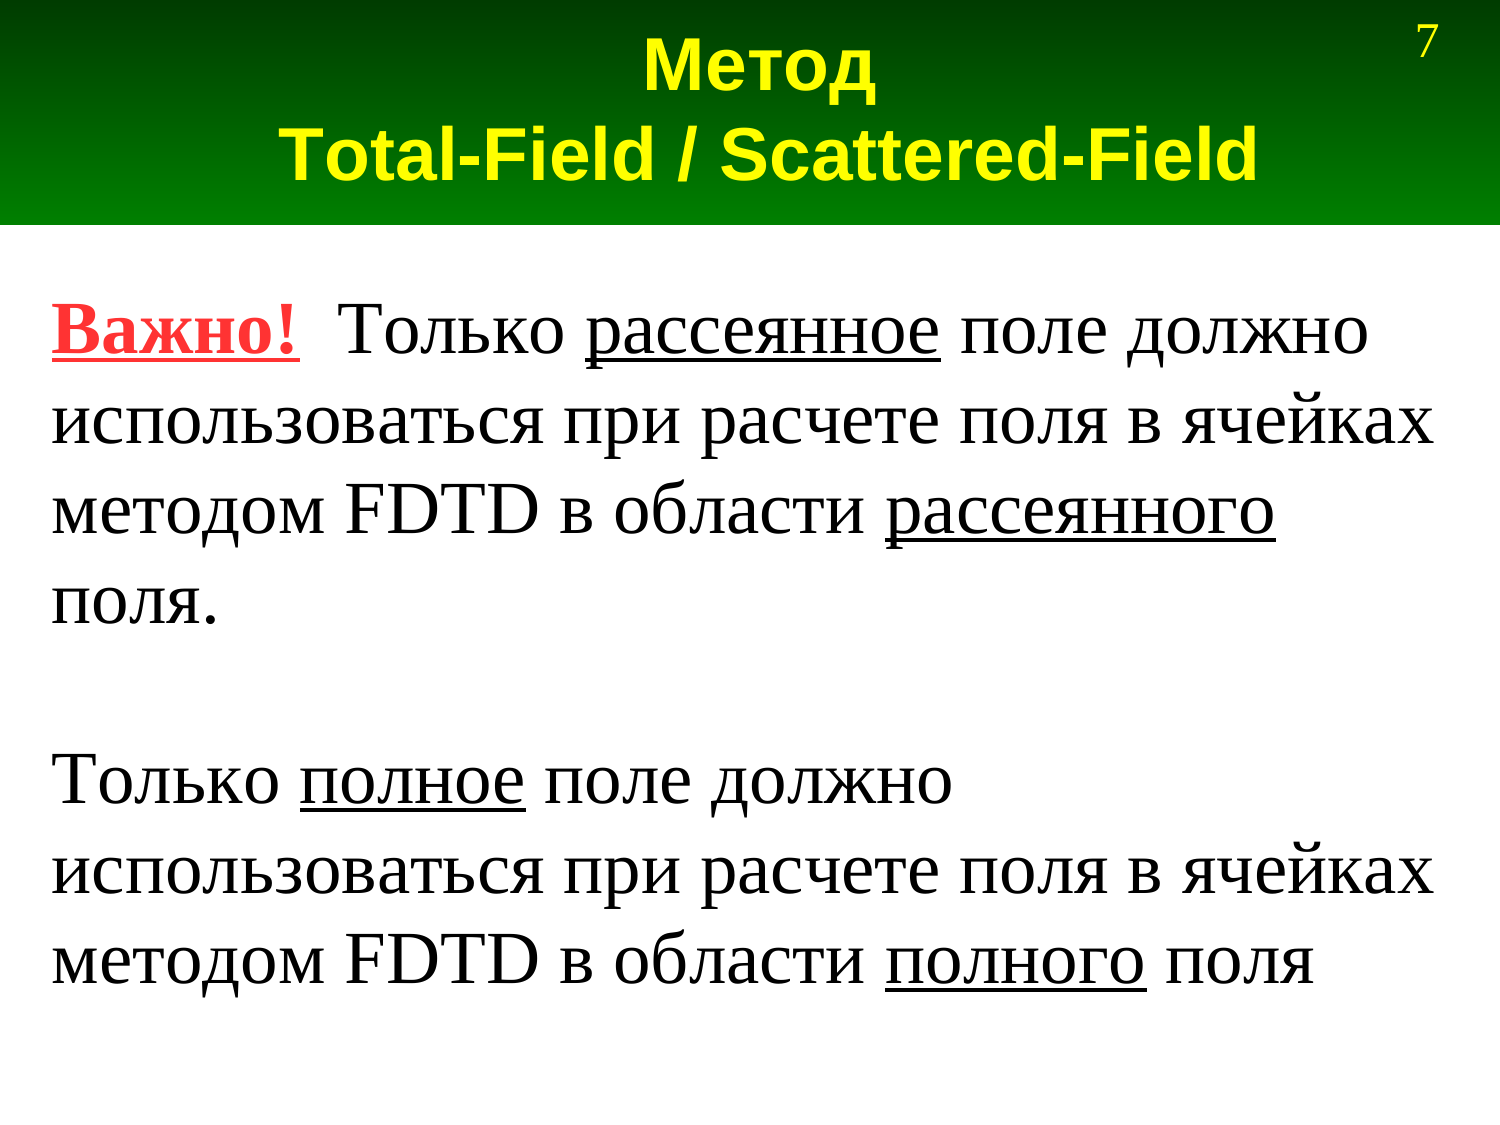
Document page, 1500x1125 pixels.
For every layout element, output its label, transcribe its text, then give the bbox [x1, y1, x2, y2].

text_box Важно! Только рассеянное поле должно использоваться при расчете поля в ячейках методом FDTD в области рассеянного поля. Только полное поле должно использоваться при расчете поля в ячейках методом FDTD в области полного поля [37, 271, 1477, 1007]
title Метод Total-Field / Scattered-Field [100, 7, 1441, 204]
